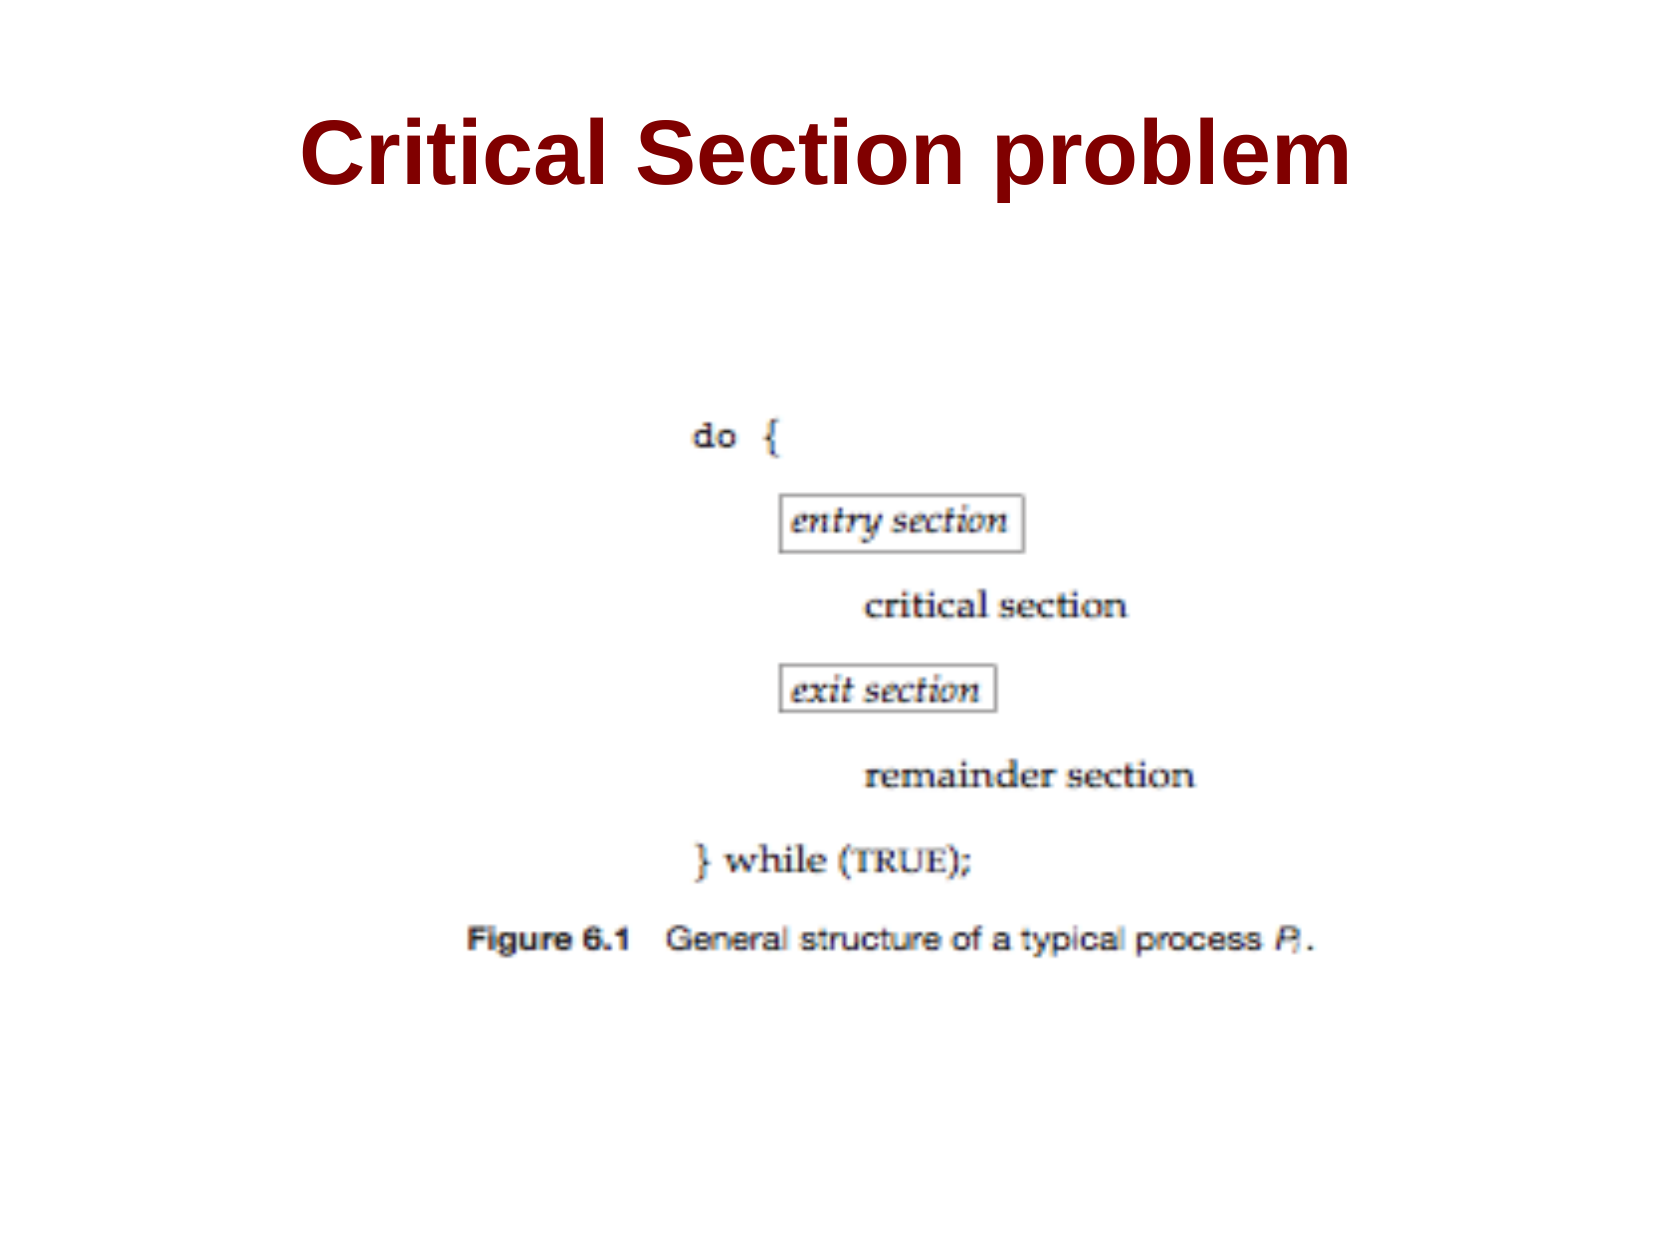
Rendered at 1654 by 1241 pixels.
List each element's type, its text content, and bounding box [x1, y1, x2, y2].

title Critical Section problem [82, 49, 1571, 257]
picture [203, 385, 1453, 969]
